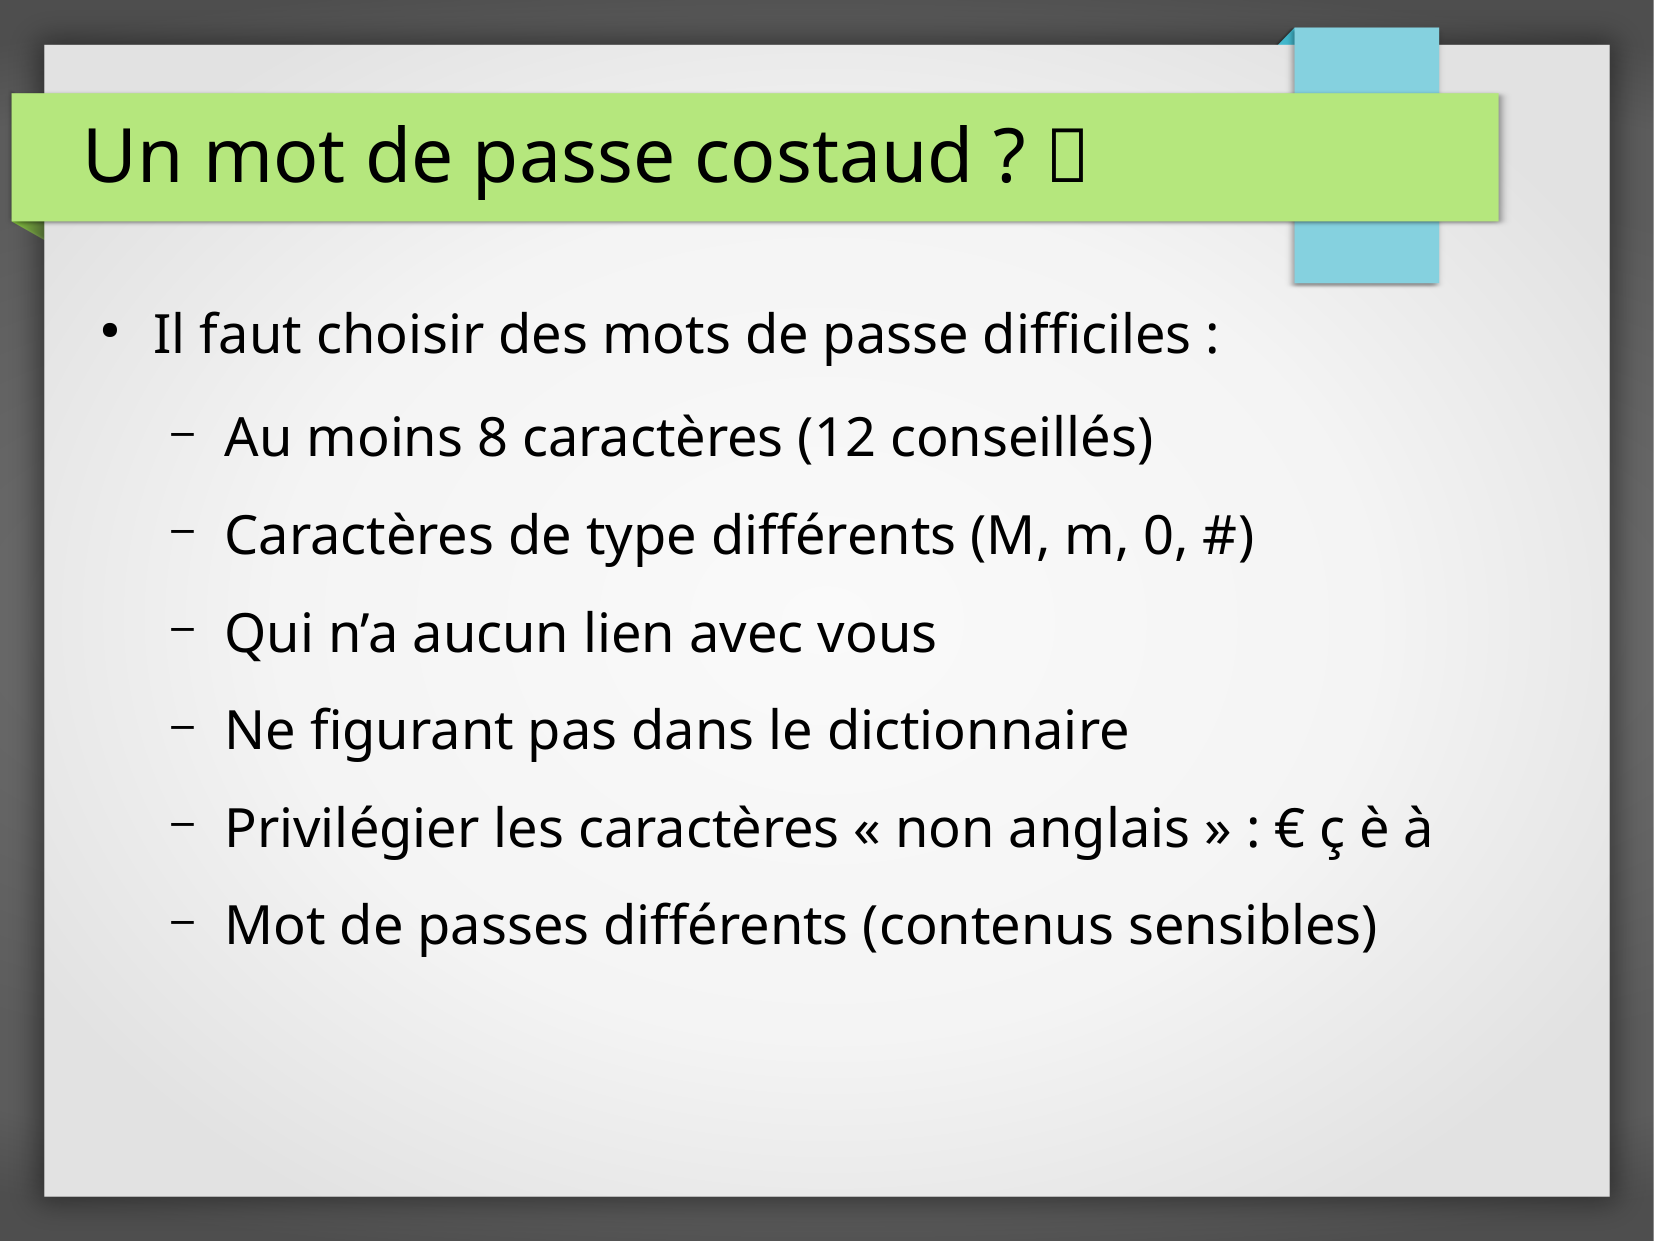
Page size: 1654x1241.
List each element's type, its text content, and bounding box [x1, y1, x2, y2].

title Un mot de passe costaud ? 💪 [82, 60, 1477, 248]
list Il faut choisir des mots de passe difficiles : Au moins 8 caractères (12 conseillés) Caractères de type différents (M, m, 0, #) Qui n’a aucun lien avec vous Ne figurant pas dans le dictionnaire Privilégier les caractères « non anglais » : € ç è à Mot de passes différents (contenus sensibles) [82, 295, 1571, 1015]
picture [0, 0, 1654, 1241]
